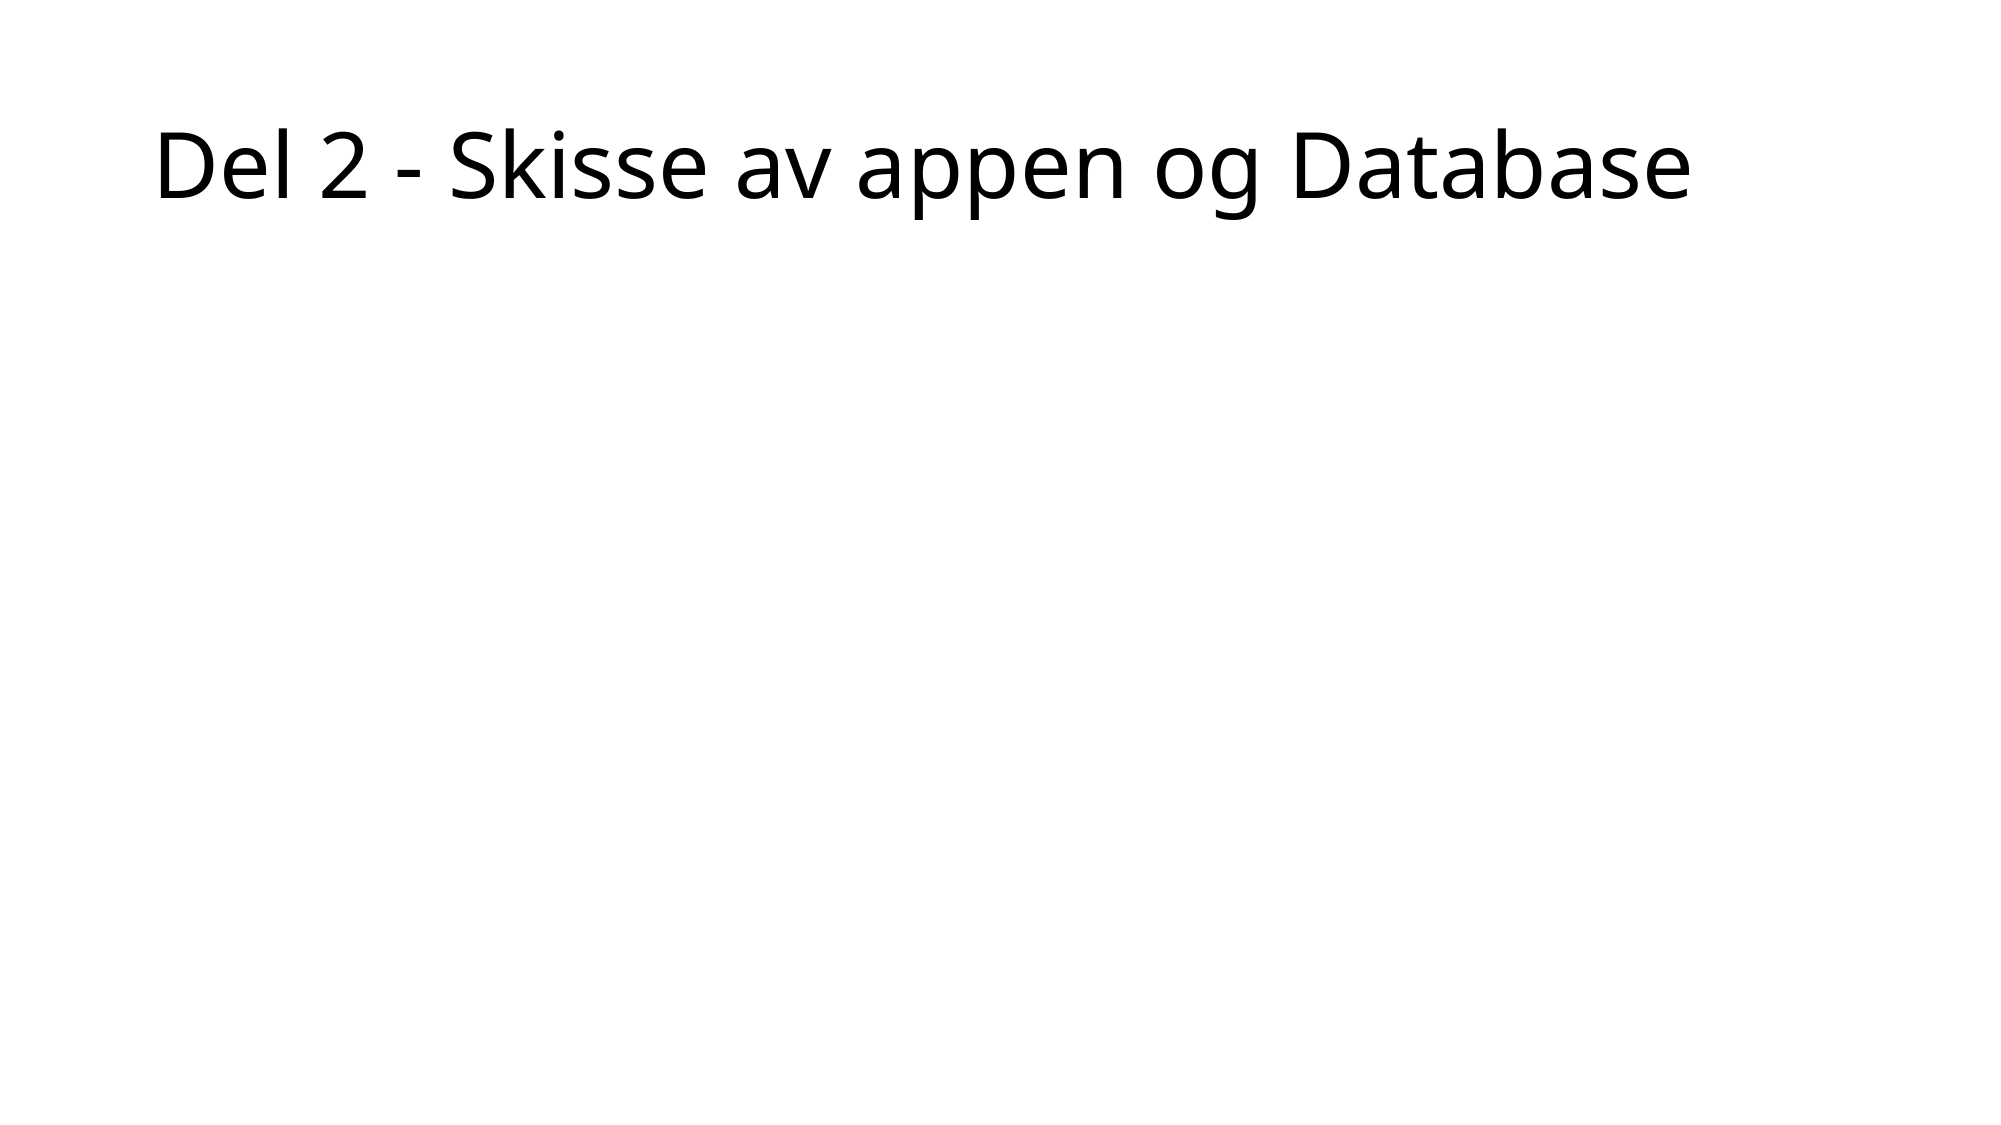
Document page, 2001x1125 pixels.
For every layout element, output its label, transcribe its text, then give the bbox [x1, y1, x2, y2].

title Del 2 - Skisse av appen og Database [137, 59, 1863, 278]
